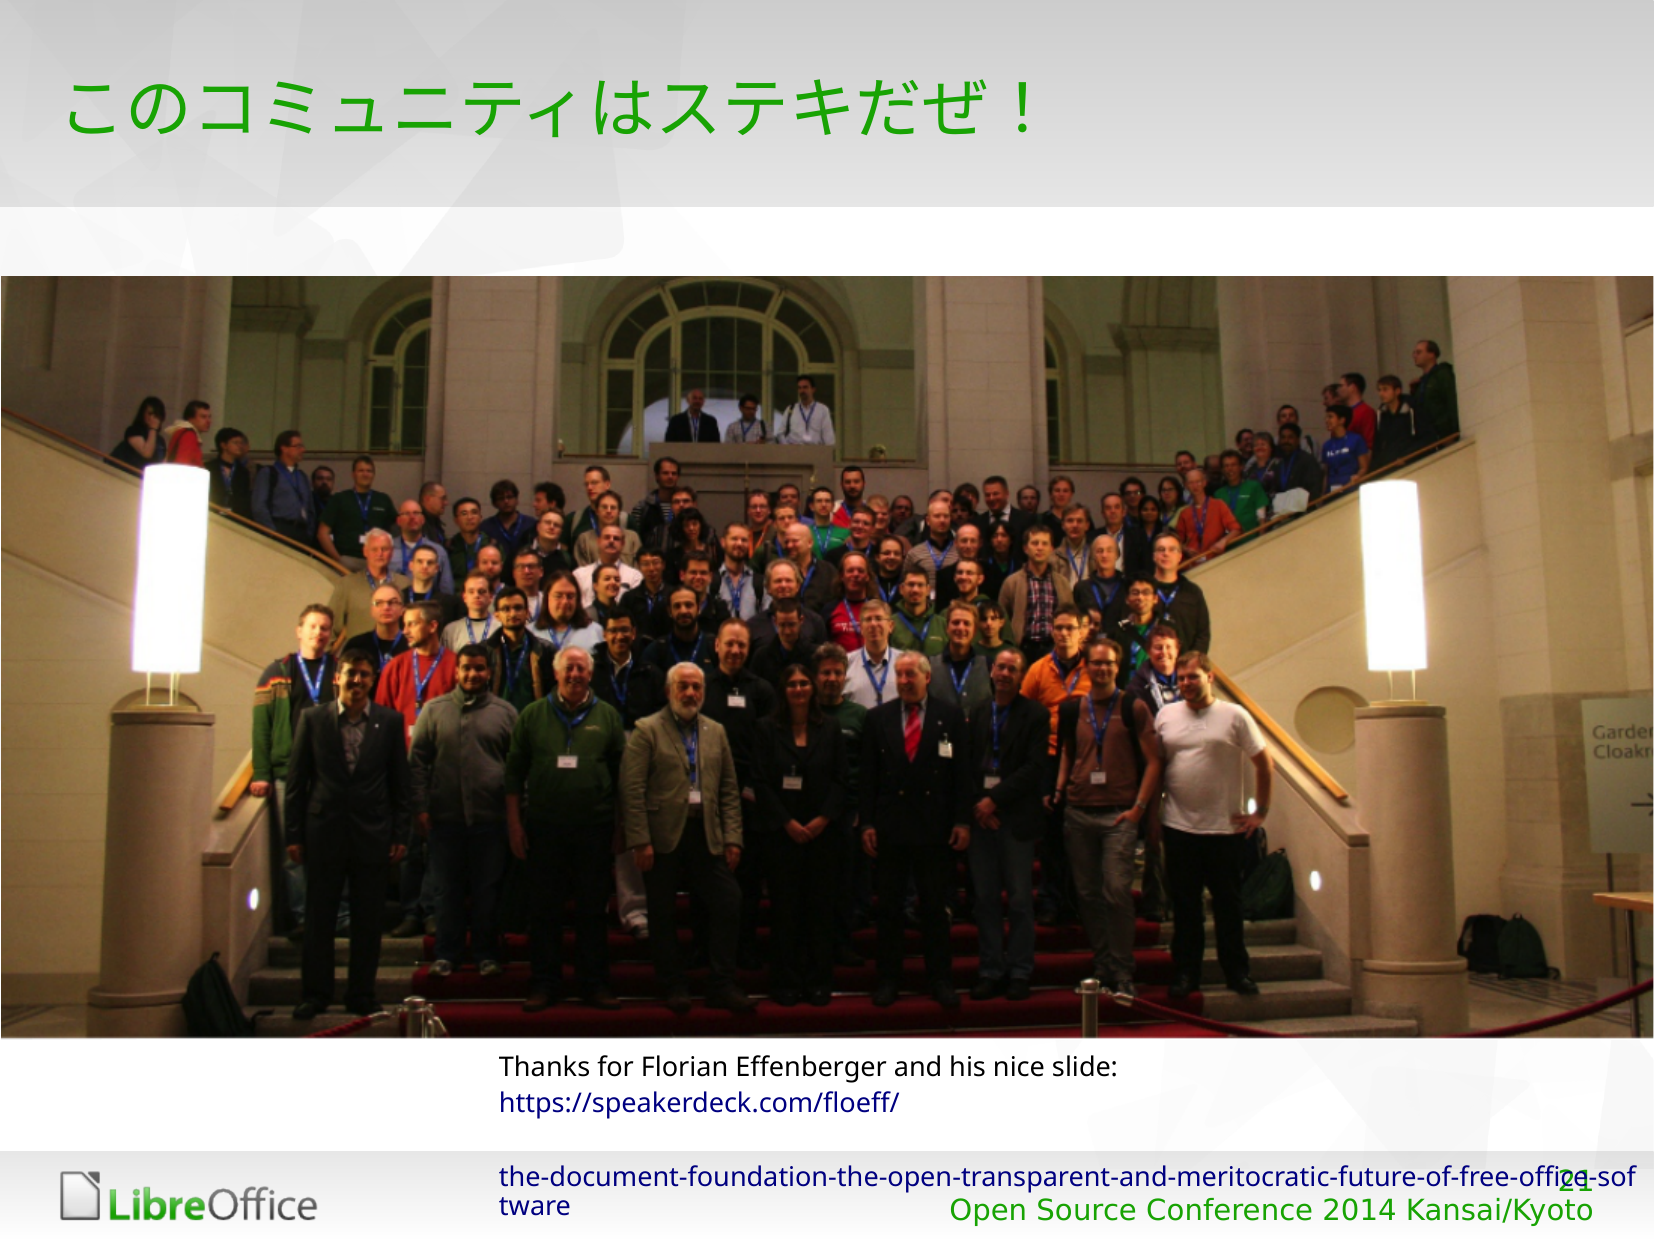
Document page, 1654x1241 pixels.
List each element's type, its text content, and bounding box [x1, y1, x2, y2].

picture [41, 1152, 337, 1240]
picture [0, 0, 1654, 1169]
title このコミュニティはステキだぜ！ [59, 29, 1595, 178]
text_box Thanks for Florian Effenberger and his nice slide: https://speakerdeck.com/floeff/ the-document-foundation-the-open-transparent-and-meritocratic-future-of-free-office-software [484, 1040, 1652, 1158]
